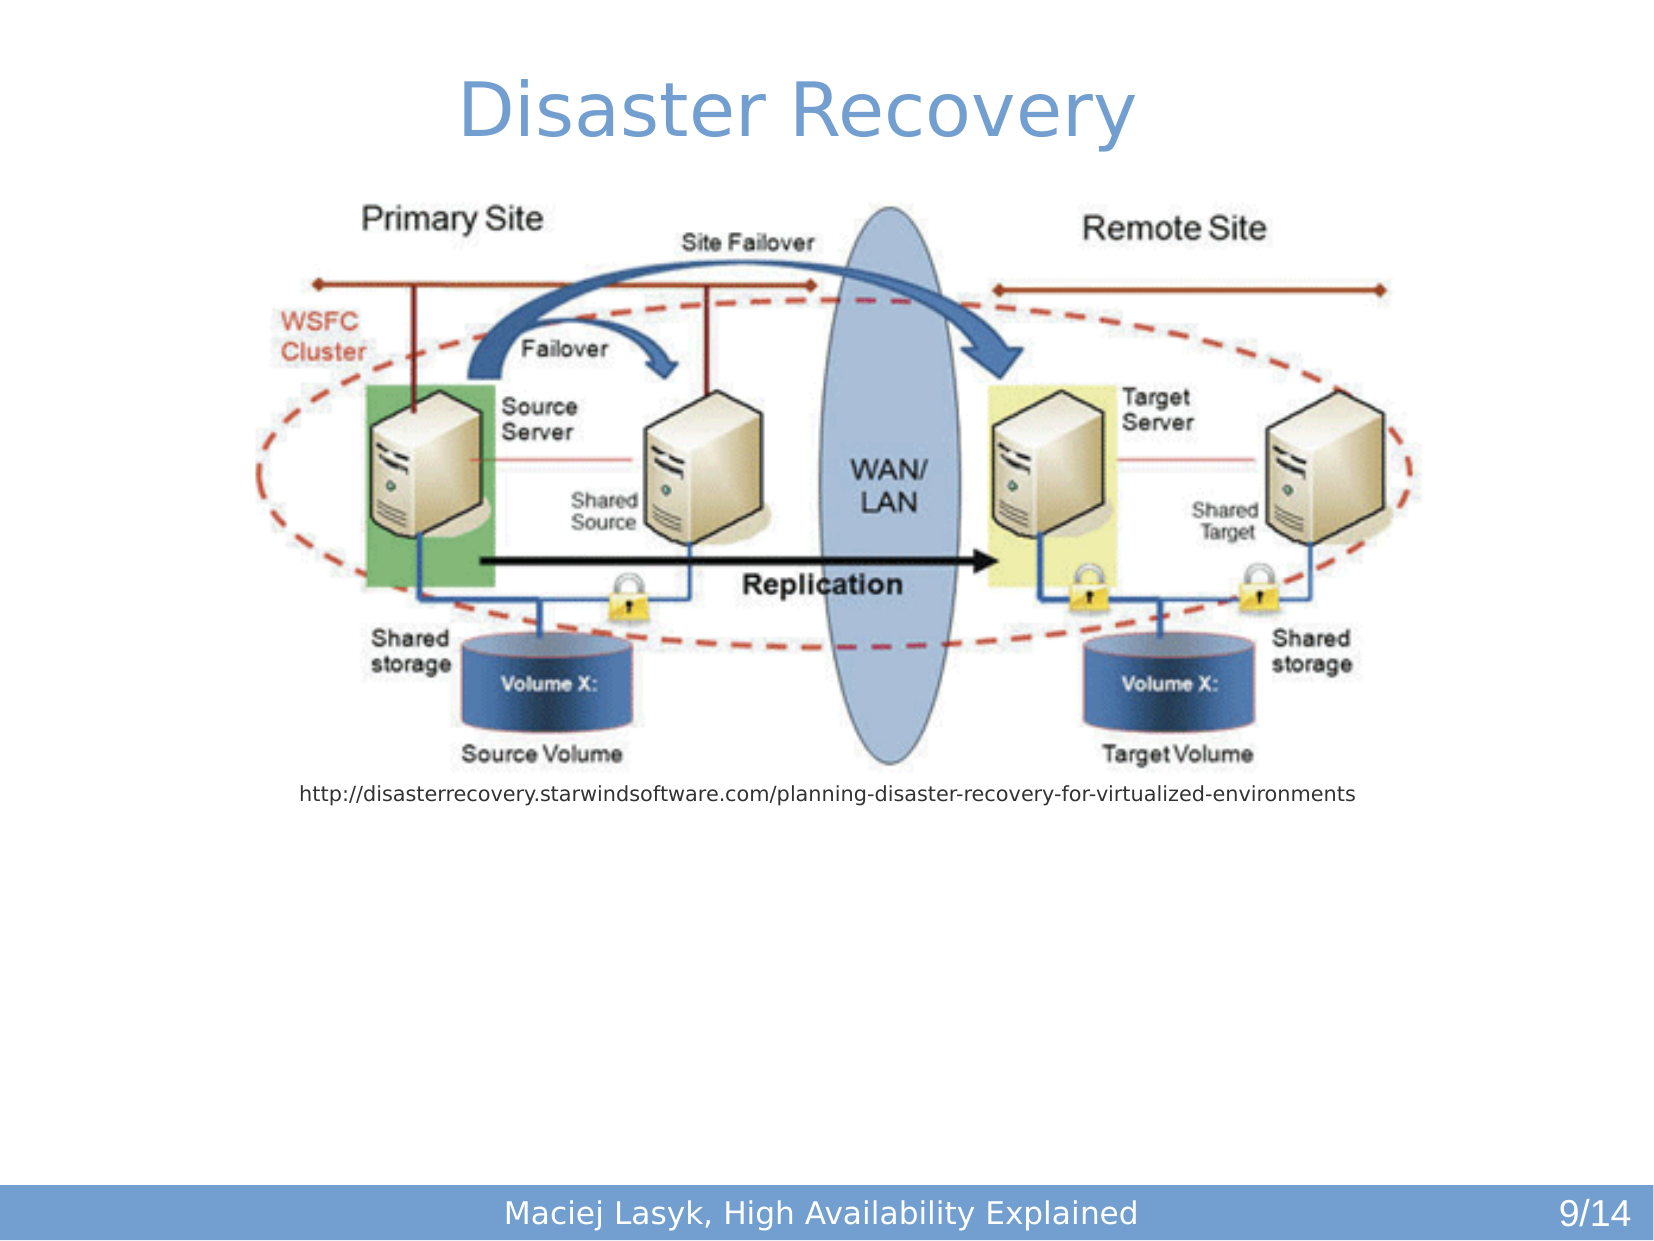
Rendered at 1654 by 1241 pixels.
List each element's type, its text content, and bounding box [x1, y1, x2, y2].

picture [197, 174, 1456, 790]
text_box http://disasterrecovery.starwindsoftware.com/planning-disaster-recovery-for-virtualized-environments [284, 774, 1370, 814]
text_box Disaster Recovery [442, 60, 1153, 163]
text_box Maciej Lasyk, High Availability Explained [489, 1188, 1165, 1240]
text_box [0, 1185, 1533, 1241]
text_box 9/14 [1533, 1185, 1647, 1241]
text_box [1647, 1185, 1654, 1241]
